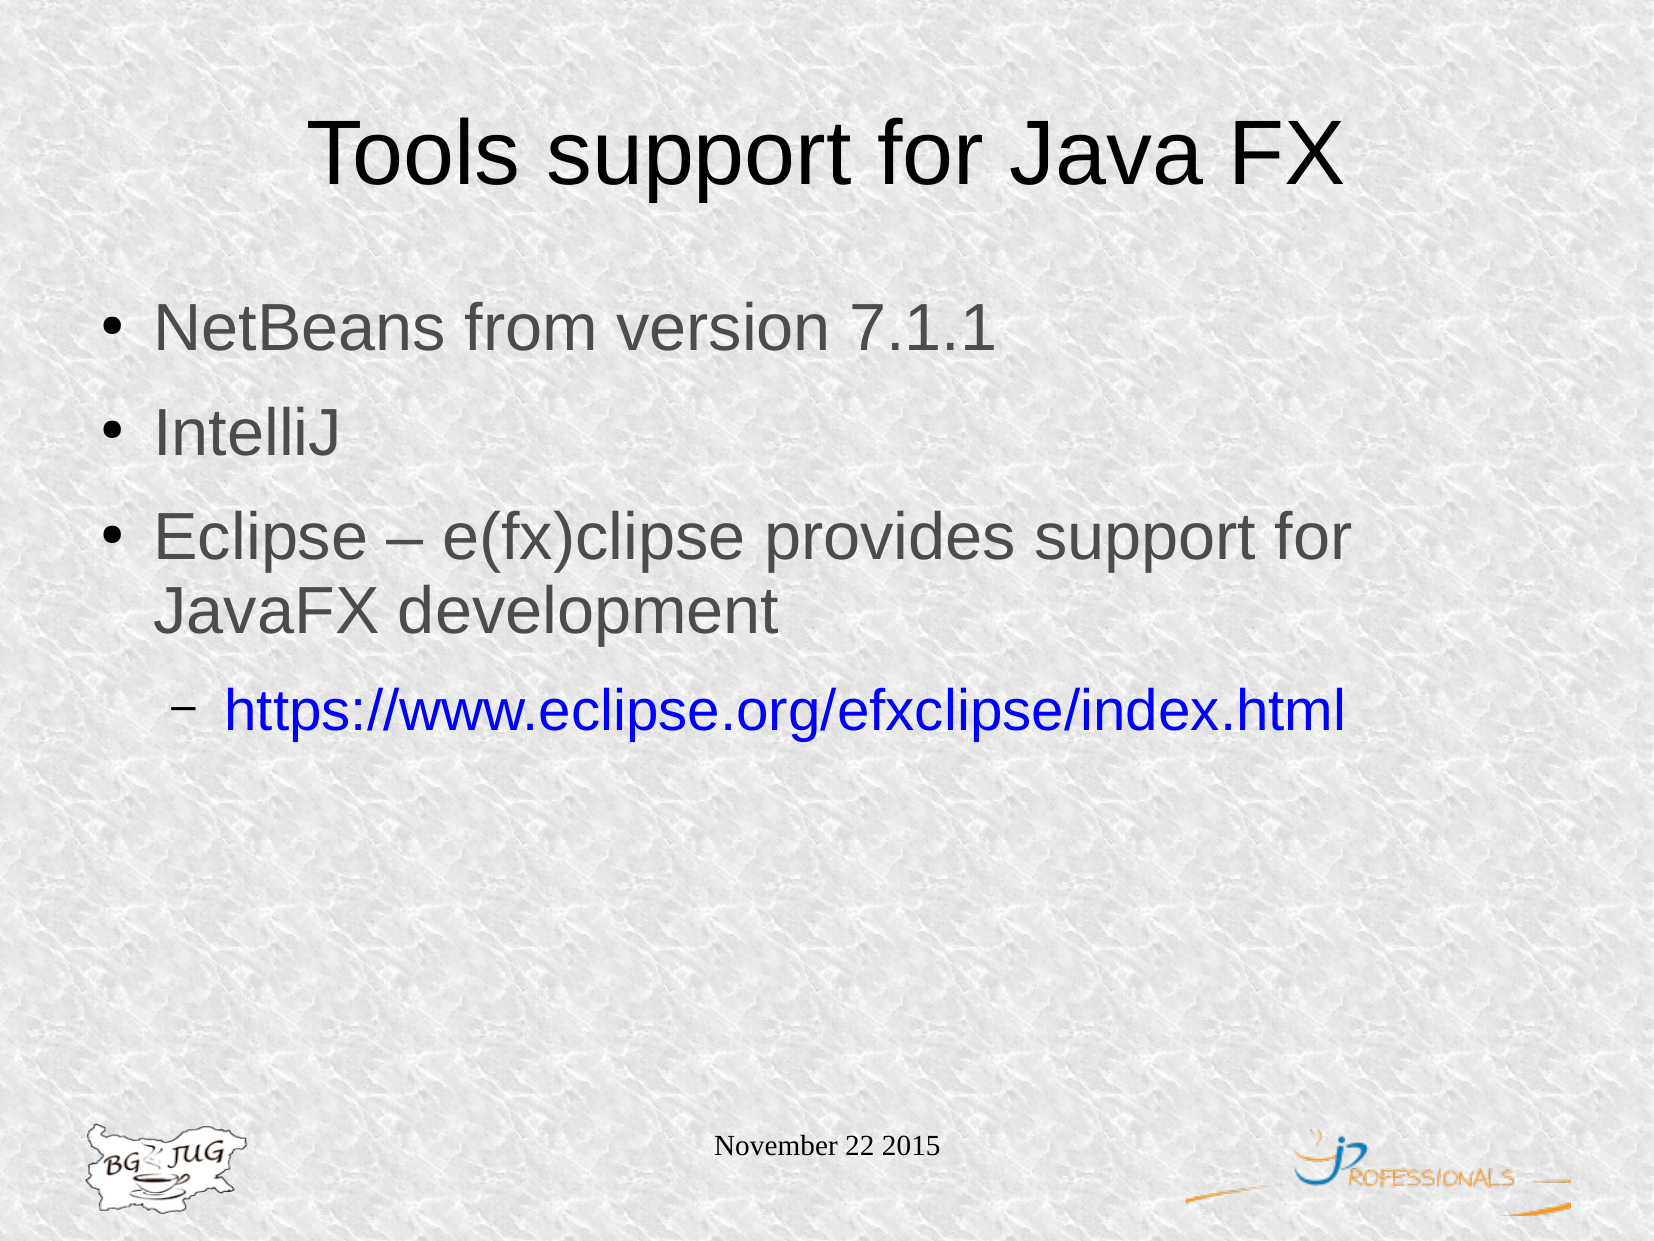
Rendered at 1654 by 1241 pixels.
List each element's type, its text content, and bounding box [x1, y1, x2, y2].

title Tools support for Java FX [82, 49, 1571, 257]
list NetBeans from version 7.1.1 IntelliJ Eclipse – e(fx)clipse provides support for JavaFX development https://www.eclipse.org/efxclipse/index.html [82, 290, 1571, 1010]
picture [0, 0, 1654, 1241]
